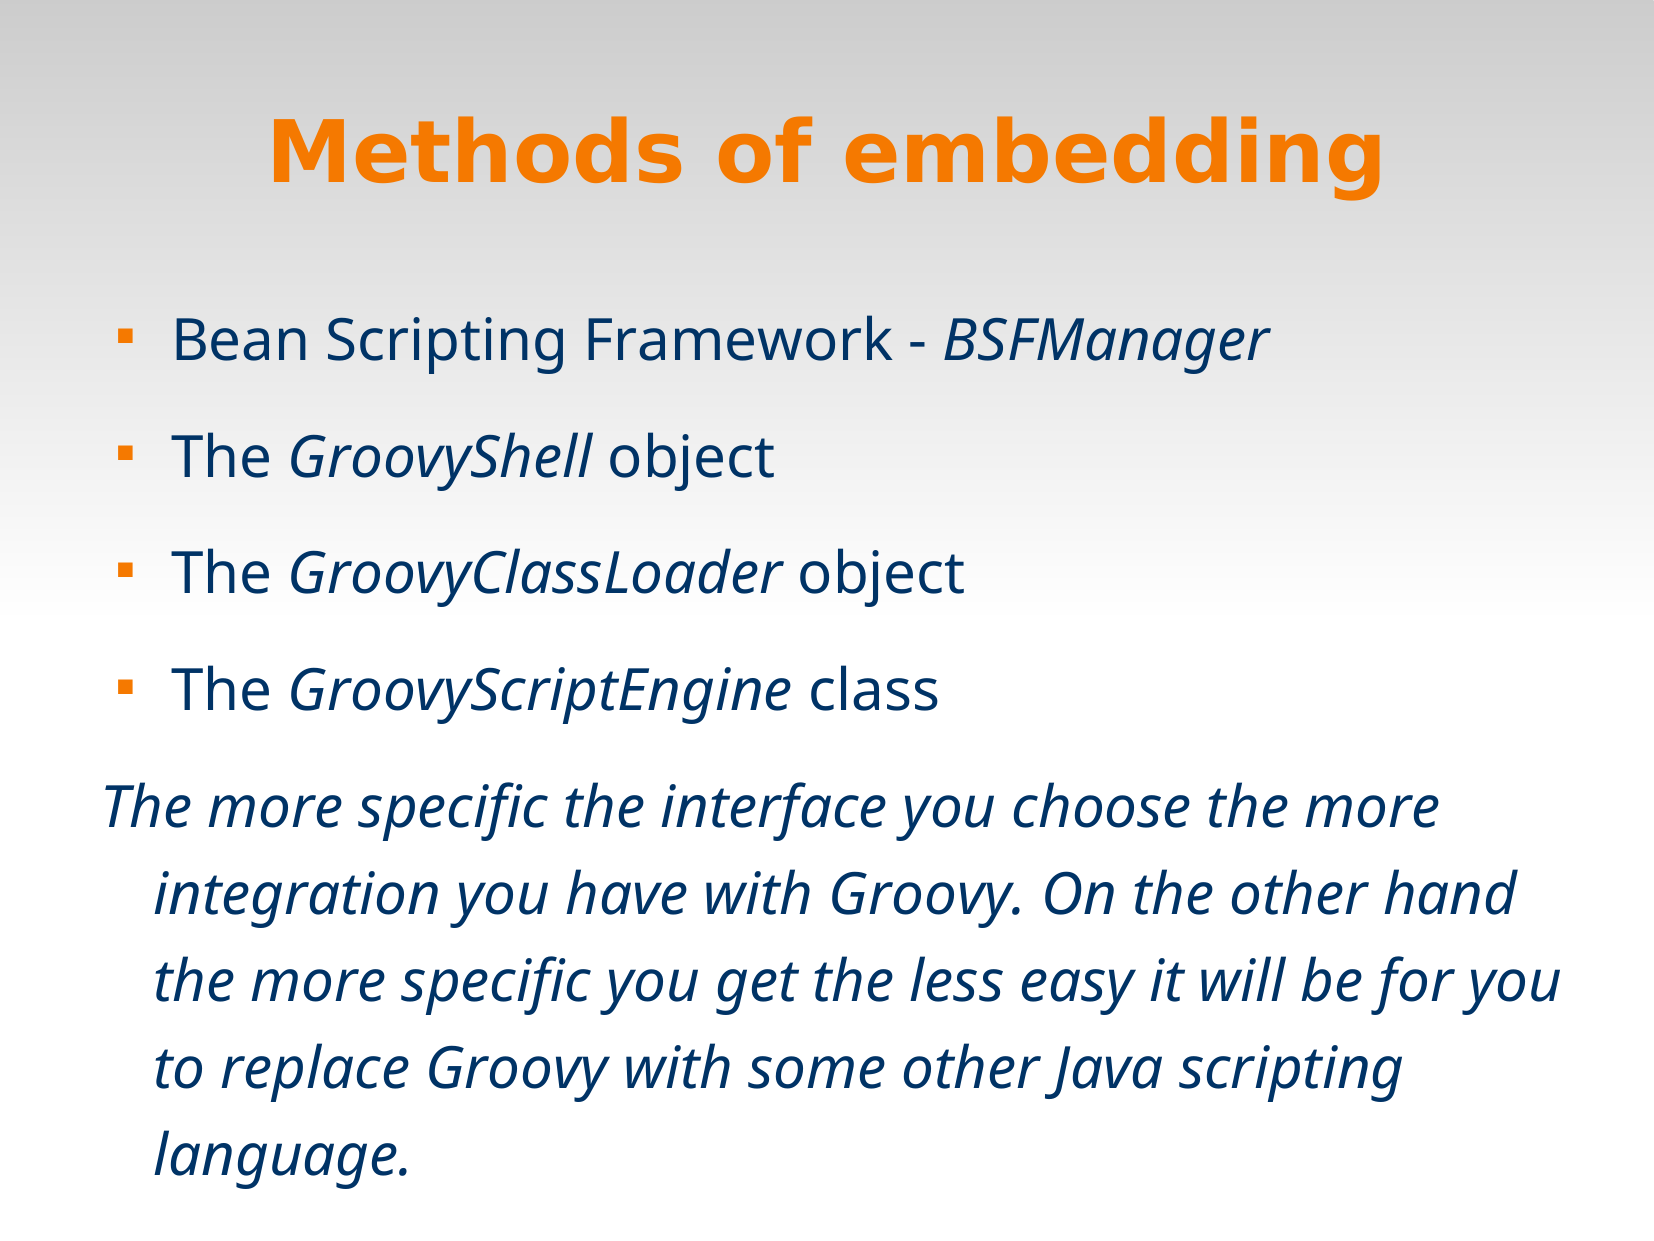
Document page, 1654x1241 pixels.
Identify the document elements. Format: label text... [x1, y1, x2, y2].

title Methods of embedding [82, 49, 1571, 257]
list Bean Scripting Framework - BSFManager The GroovyShell object The GroovyClassLoader object The GroovyScriptEngine class The more specific the interface you choose the more integration you have with Groovy. On the other hand the more specific you get the less easy it will be for you to replace Groovy with some other Java scripting language. [82, 290, 1571, 1109]
